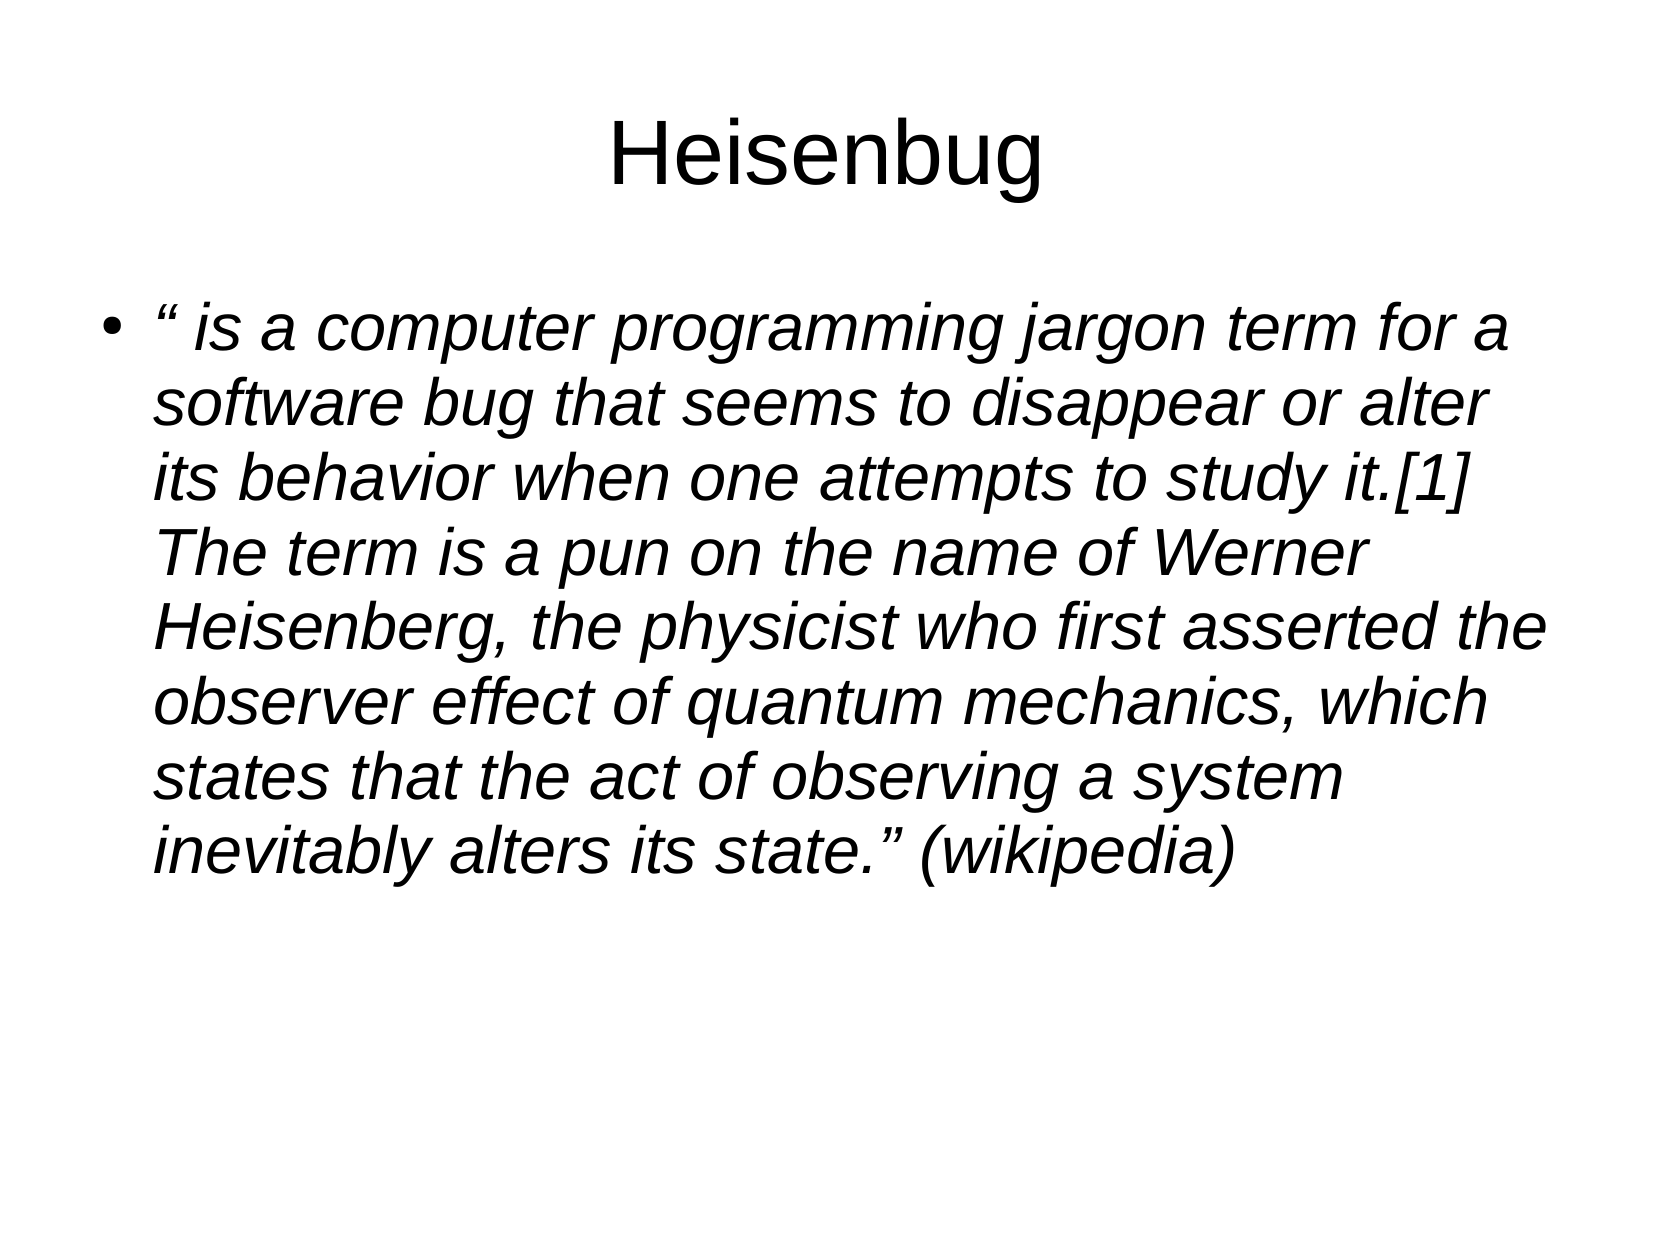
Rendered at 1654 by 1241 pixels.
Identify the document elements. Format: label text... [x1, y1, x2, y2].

title Heisenbug [82, 49, 1571, 257]
list “ is a computer programming jargon term for a software bug that seems to disappear or alter its behavior when one attempts to study it.[1] The term is a pun on the name of Werner Heisenberg, the physicist who first asserted the observer effect of quantum mechanics, which states that the act of observing a system inevitably alters its state.” (wikipedia) [82, 290, 1571, 1010]
